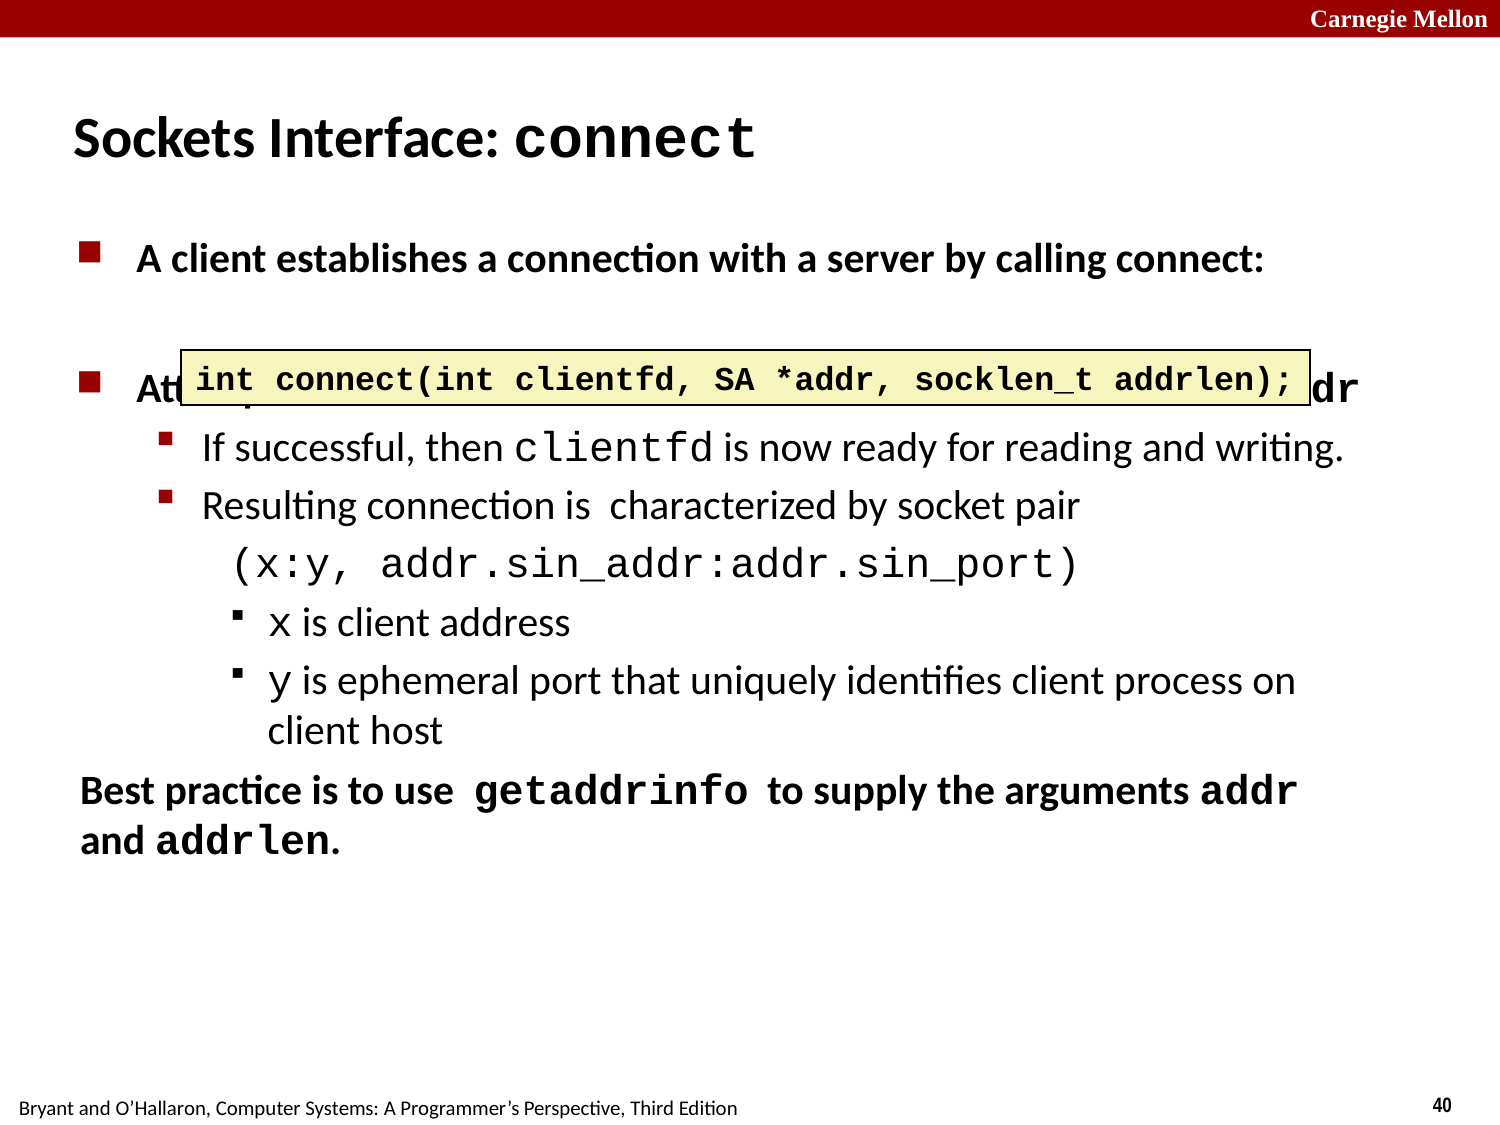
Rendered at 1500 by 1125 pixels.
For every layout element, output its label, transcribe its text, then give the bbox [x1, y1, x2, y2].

list A client establishes a connection with a server by calling connect: Attempts to establish a connection with server at socket address addr If successful, then clientfd is now ready for reading and writing. Resulting connection is characterized by socket pair (x:y, addr.sin_addr:addr.sin_port) x is client address y is ephemeral port that uniquely identifies client process on client host Best practice is to use getaddrinfo to supply the arguments addr and addrlen. [65, 223, 1388, 350]
text_box int connect(int clientfd, SA *addr, socklen_t addrlen); [180, 350, 1311, 405]
title Sockets Interface: connect [58, 71, 1304, 197]
